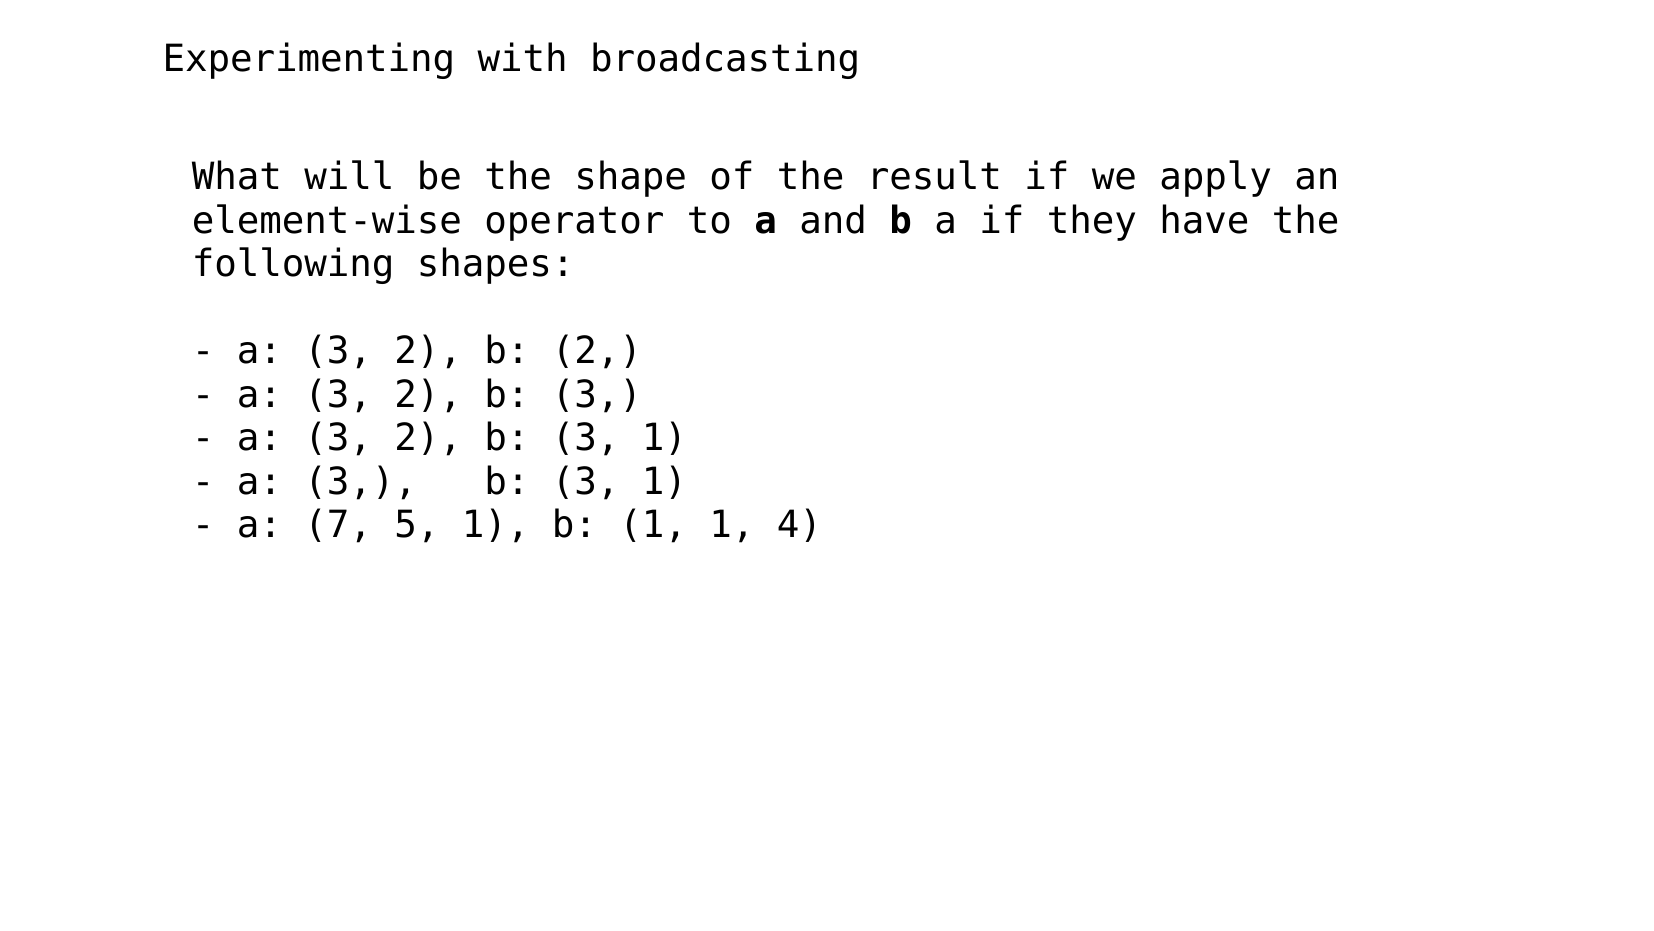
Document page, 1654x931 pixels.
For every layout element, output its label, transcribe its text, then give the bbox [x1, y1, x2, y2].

text_box What will be the shape of the result if we apply an element-wise operator to a and b a if they have the following shapes: - a: (3, 2), b: (2,) - a: (3, 2), b: (3,) - a: (3, 2), b: (3, 1) - a: (3,), b: (3, 1) - a: (7, 5, 1), b: (1, 1, 4) [177, 147, 1477, 555]
text_box Experimenting with broadcasting [147, 29, 1241, 88]
